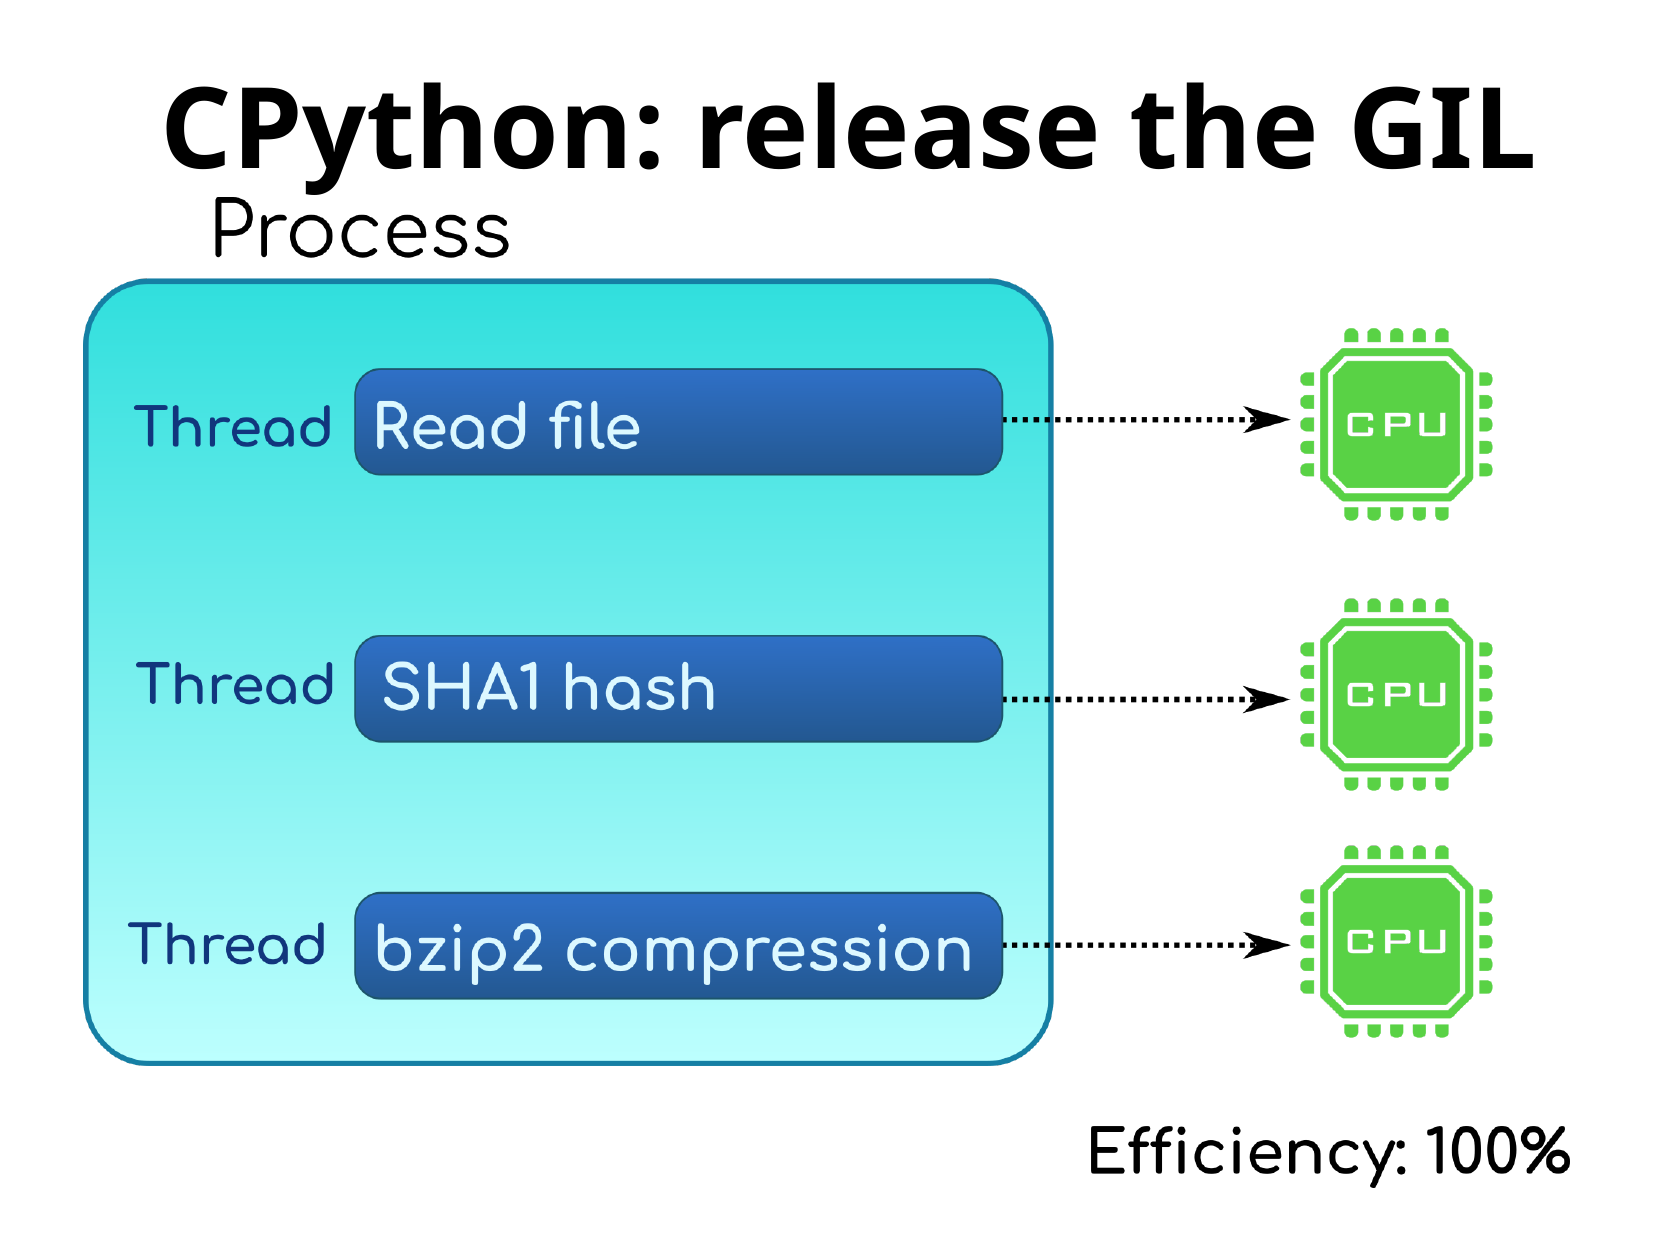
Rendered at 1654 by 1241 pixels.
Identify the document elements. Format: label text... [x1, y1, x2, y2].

title CPython: release the GIL [100, 0, 1598, 251]
picture [83, 197, 1570, 1188]
